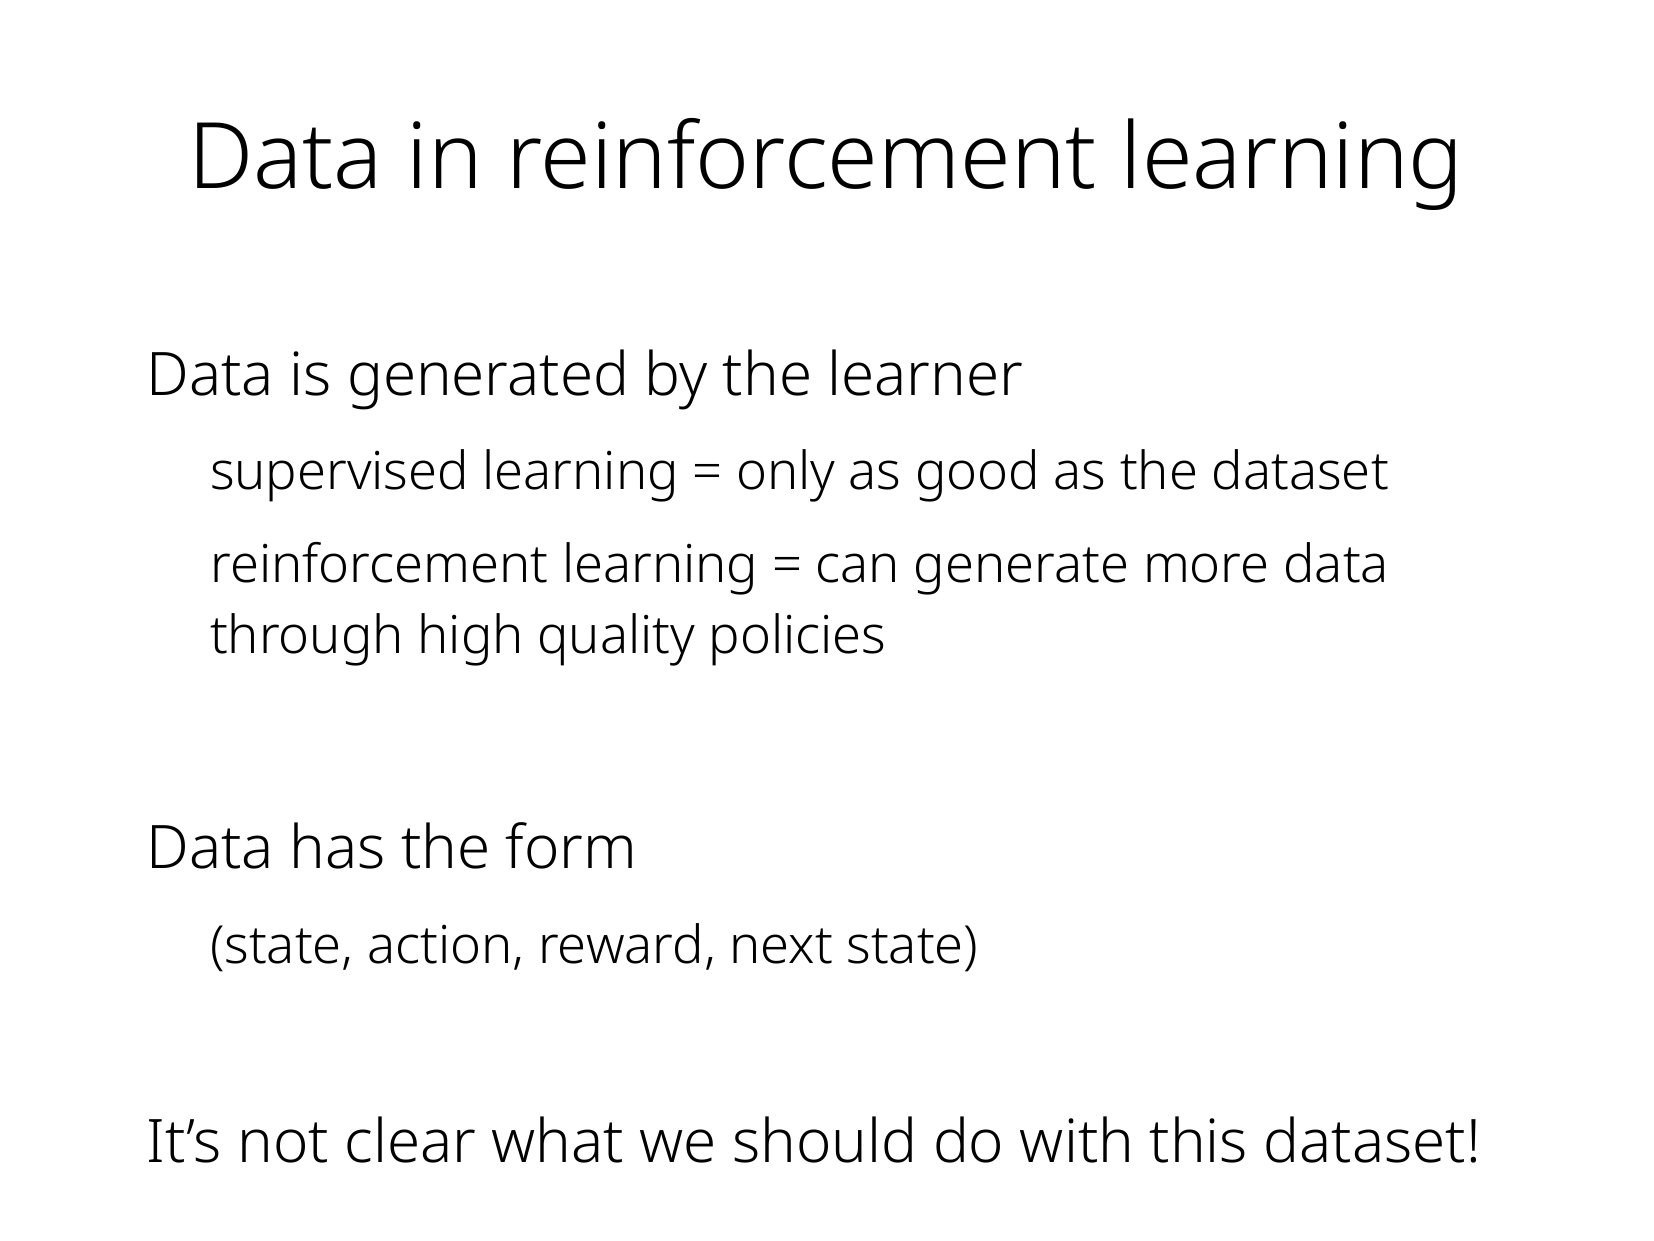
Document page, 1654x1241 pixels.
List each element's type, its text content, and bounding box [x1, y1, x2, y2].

list Data is generated by the learner supervised learning = only as good as the dataset reinforcement learning = can generate more data through high quality policies Data has the form (state, action, reward, next state) It’s not clear what we should do with this dataset! [82, 330, 1571, 1182]
title Data in reinforcement learning [82, 49, 1571, 257]
